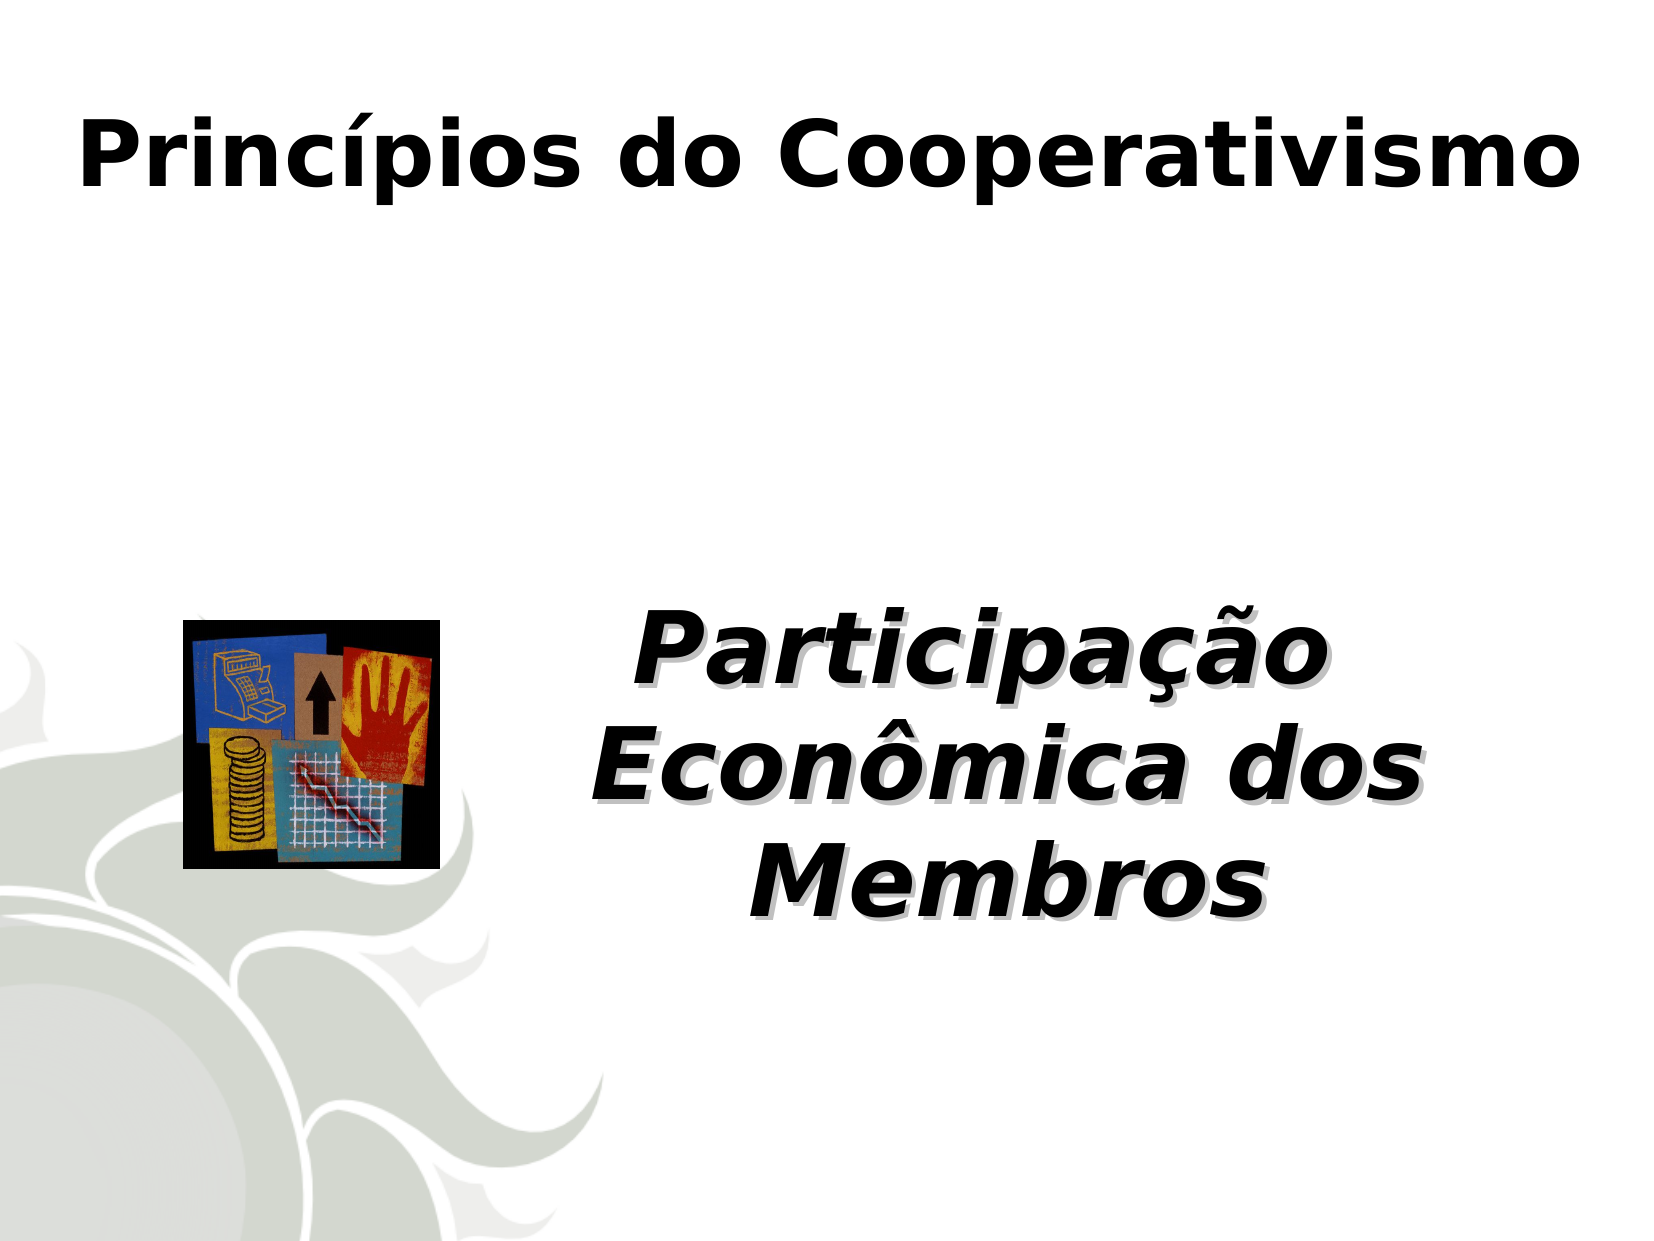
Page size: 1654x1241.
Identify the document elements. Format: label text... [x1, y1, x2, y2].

list Participação Econômica dos Membros [472, 590, 1475, 940]
picture [0, 555, 644, 1241]
title Princípios do Cooperativismo [59, 51, 1602, 259]
